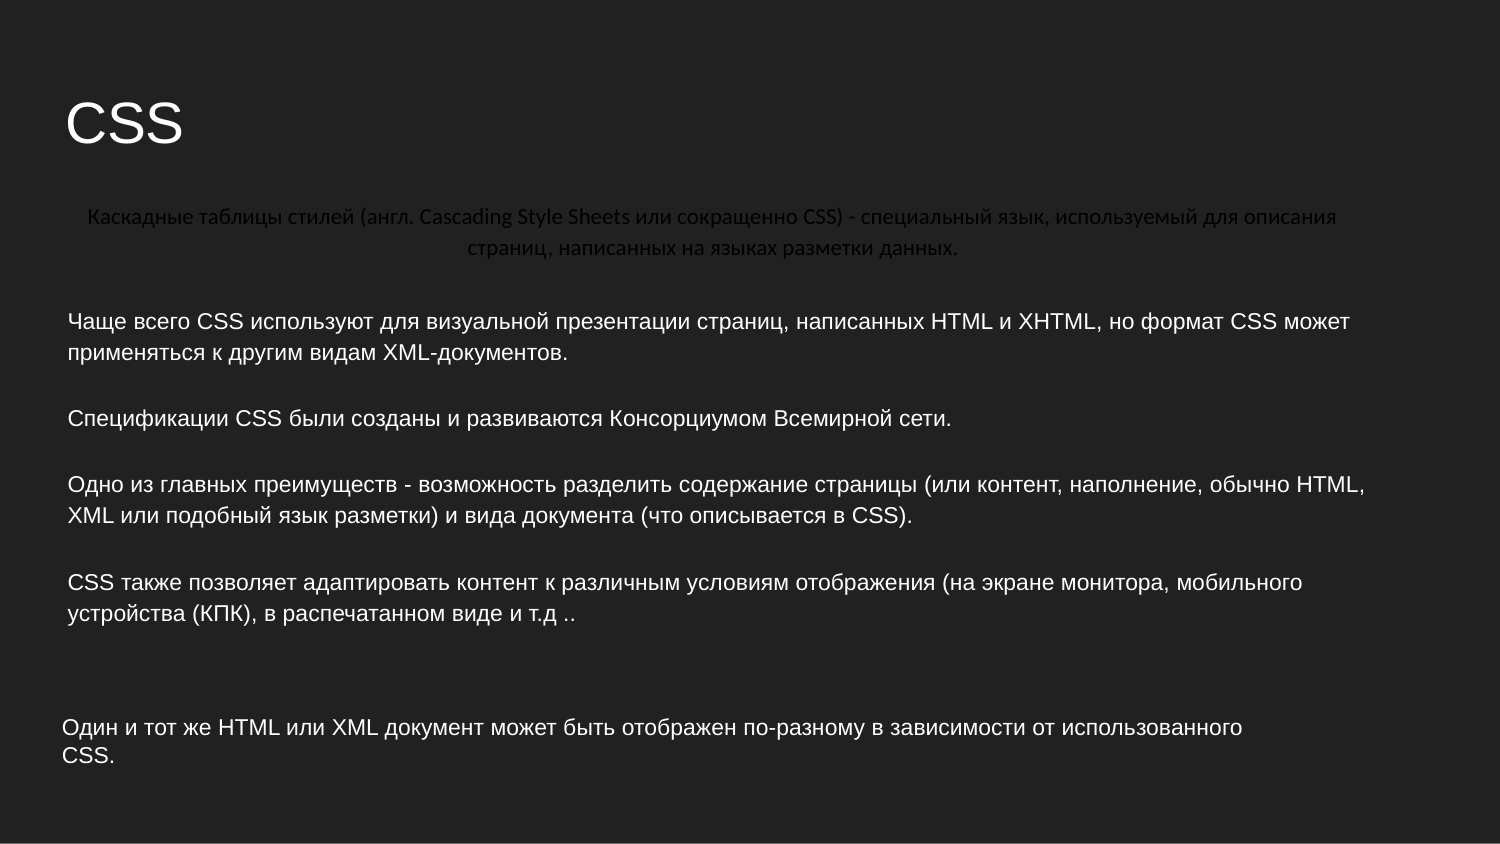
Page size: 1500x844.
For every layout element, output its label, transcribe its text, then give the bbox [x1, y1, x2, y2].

title Каскадные таблицы стилей (англ. Cascading Style Sheets или сокращенно CSS) - специальный язык, используемый для описания страниц, написанных на языках разметки данных. [59, 165, 1367, 309]
text_box Один и тот же HTML или XML документ может быть отображен по-разному в зависимости от использованного CSS. [59, 681, 1264, 768]
text_box Чаще всего CSS используют для визуальной презентации страниц, написанных HTML и XHTML, но формат CSS может применяться к другим видам XML-документов. Спецификации CSS были созданы и развиваются Консорциумом Всемирной сети. Одно из главных преимуществ - возможность разделить содержание страницы (или контент, наполнение, обычно HTML, XML или подобный язык разметки) и вида документа (что описывается в CSS). CSS также позволяет адаптировать контент к различным условиям отображения (на экране монитора, мобильного устройства (КПК), в распечатанном виде и т.д .. [65, 271, 1406, 626]
text_box CSS [63, 82, 188, 155]
